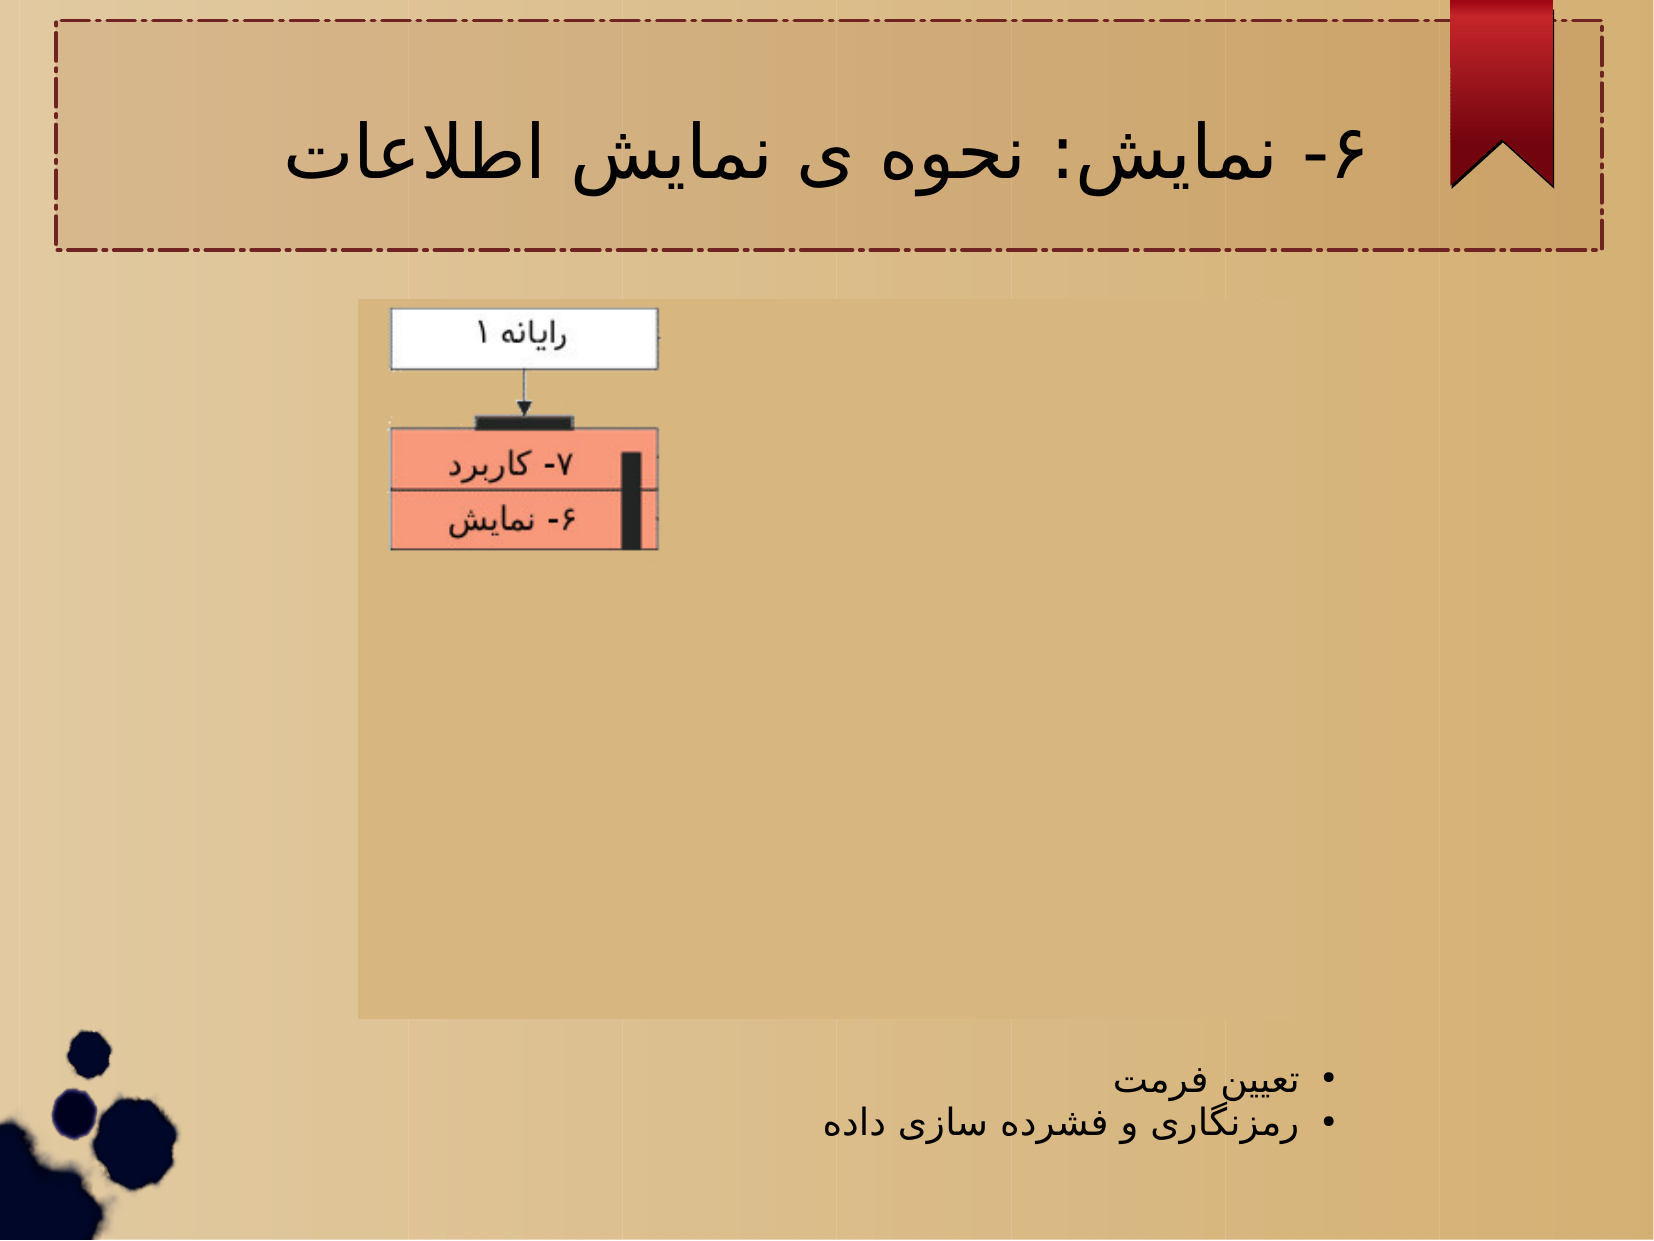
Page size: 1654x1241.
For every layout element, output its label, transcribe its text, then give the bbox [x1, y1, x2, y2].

text_box تعیین فرمت رمزنگاری و فشرده سازی داده [300, 1050, 1351, 1152]
title ۶- نمایش: نحوه ی نمایش اطلاعات [82, 49, 1571, 257]
picture [358, 299, 1295, 1019]
